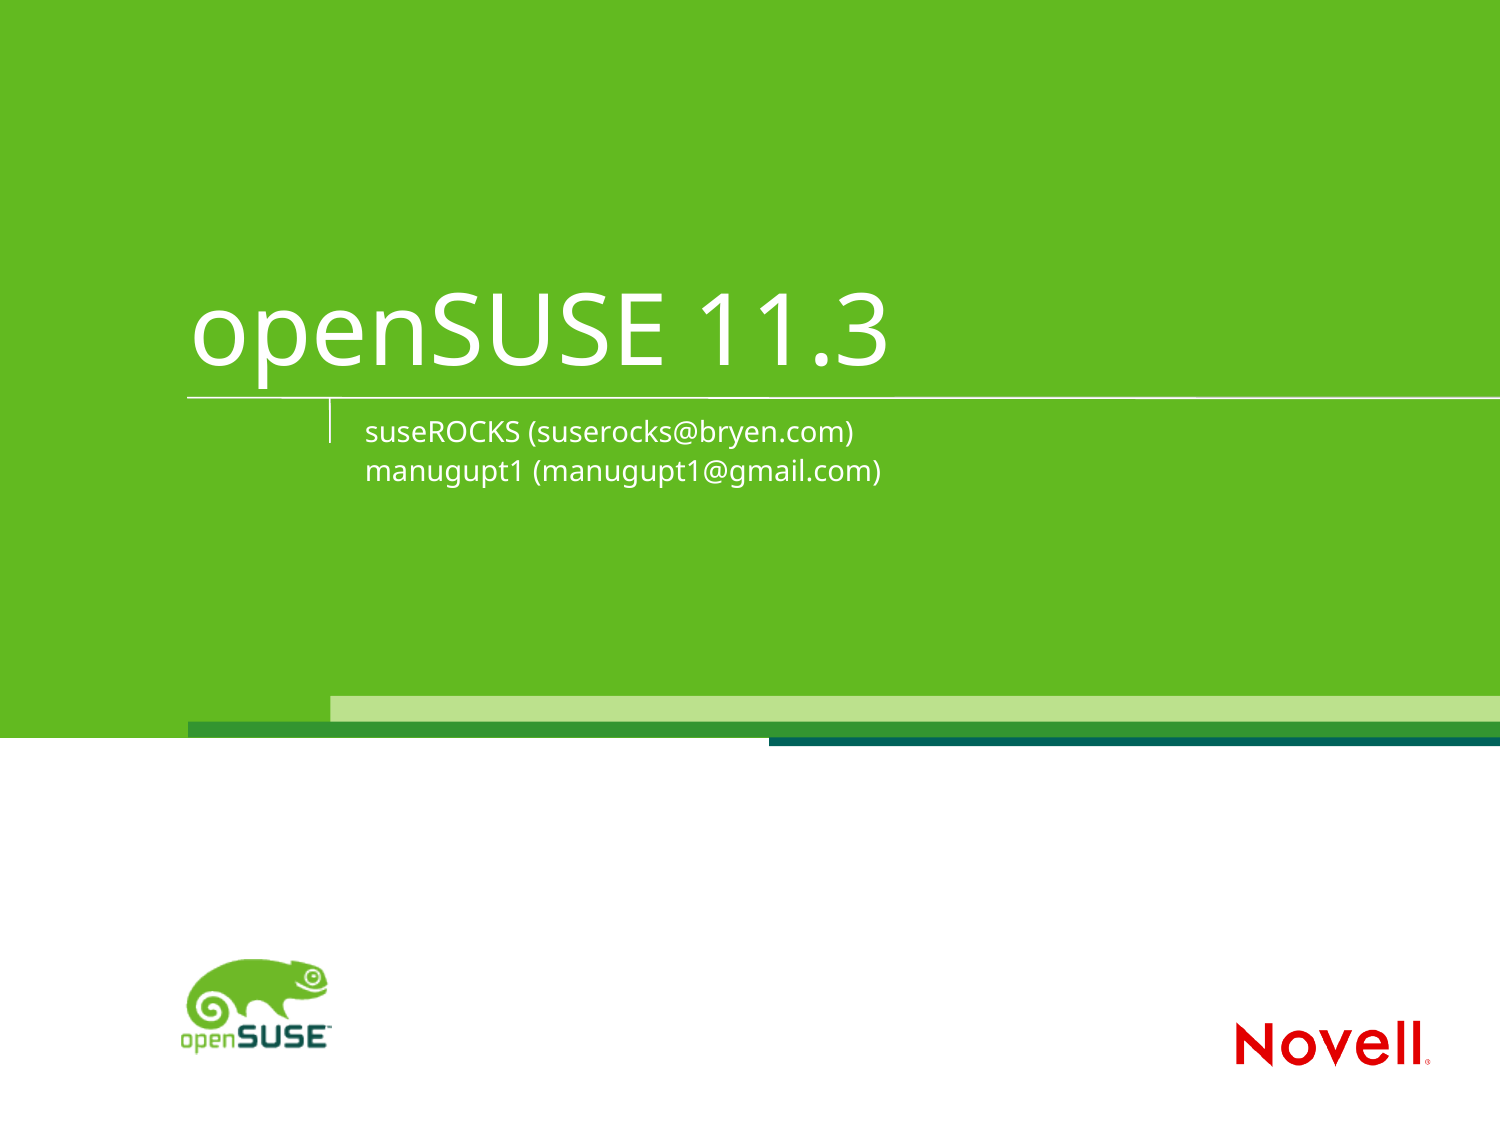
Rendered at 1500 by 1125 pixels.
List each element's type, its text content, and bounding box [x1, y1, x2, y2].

picture [1227, 1013, 1438, 1074]
subtitle suseROCKS (suserocks@bryen.com) manugupt1 (manugupt1@gmail.com) [350, 412, 1150, 522]
picture [181, 959, 332, 1055]
title openSUSE 11.3 [174, 137, 1388, 388]
